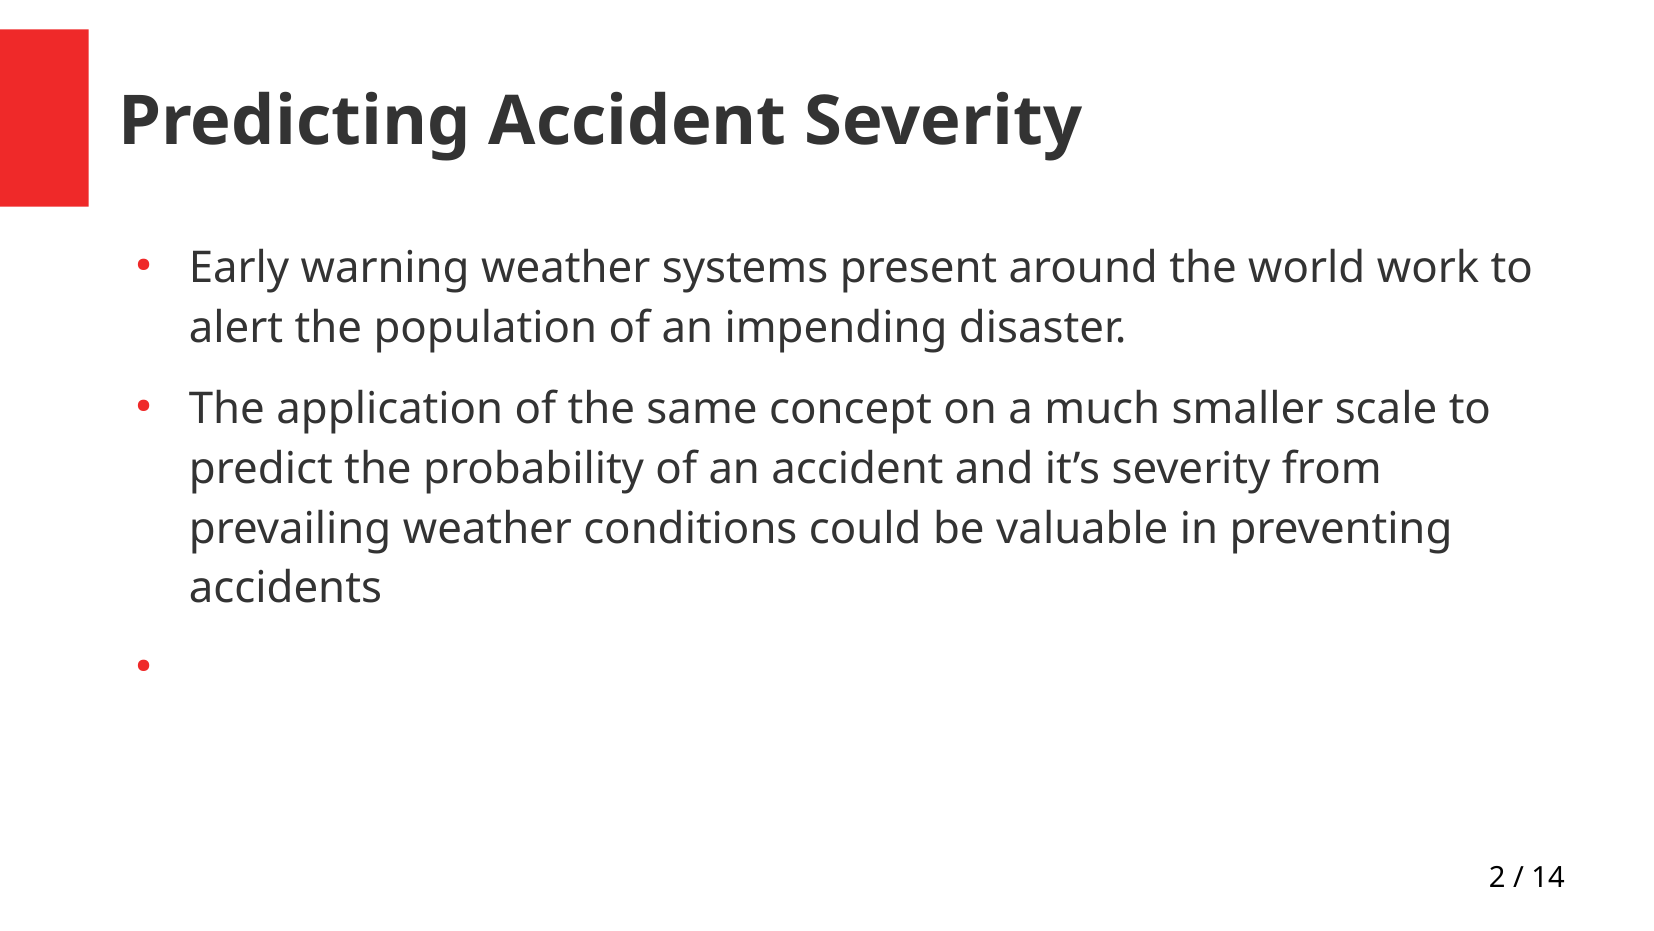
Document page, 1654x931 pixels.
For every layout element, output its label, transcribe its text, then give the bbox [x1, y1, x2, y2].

title Predicting Accident Severity [118, 29, 1595, 207]
list Early warning weather systems present around the world work to alert the population of an impending disaster. The application of the same concept on a much smaller scale to predict the probability of an accident and it’s severity from prevailing weather conditions could be valuable in preventing accidents [118, 236, 1595, 798]
